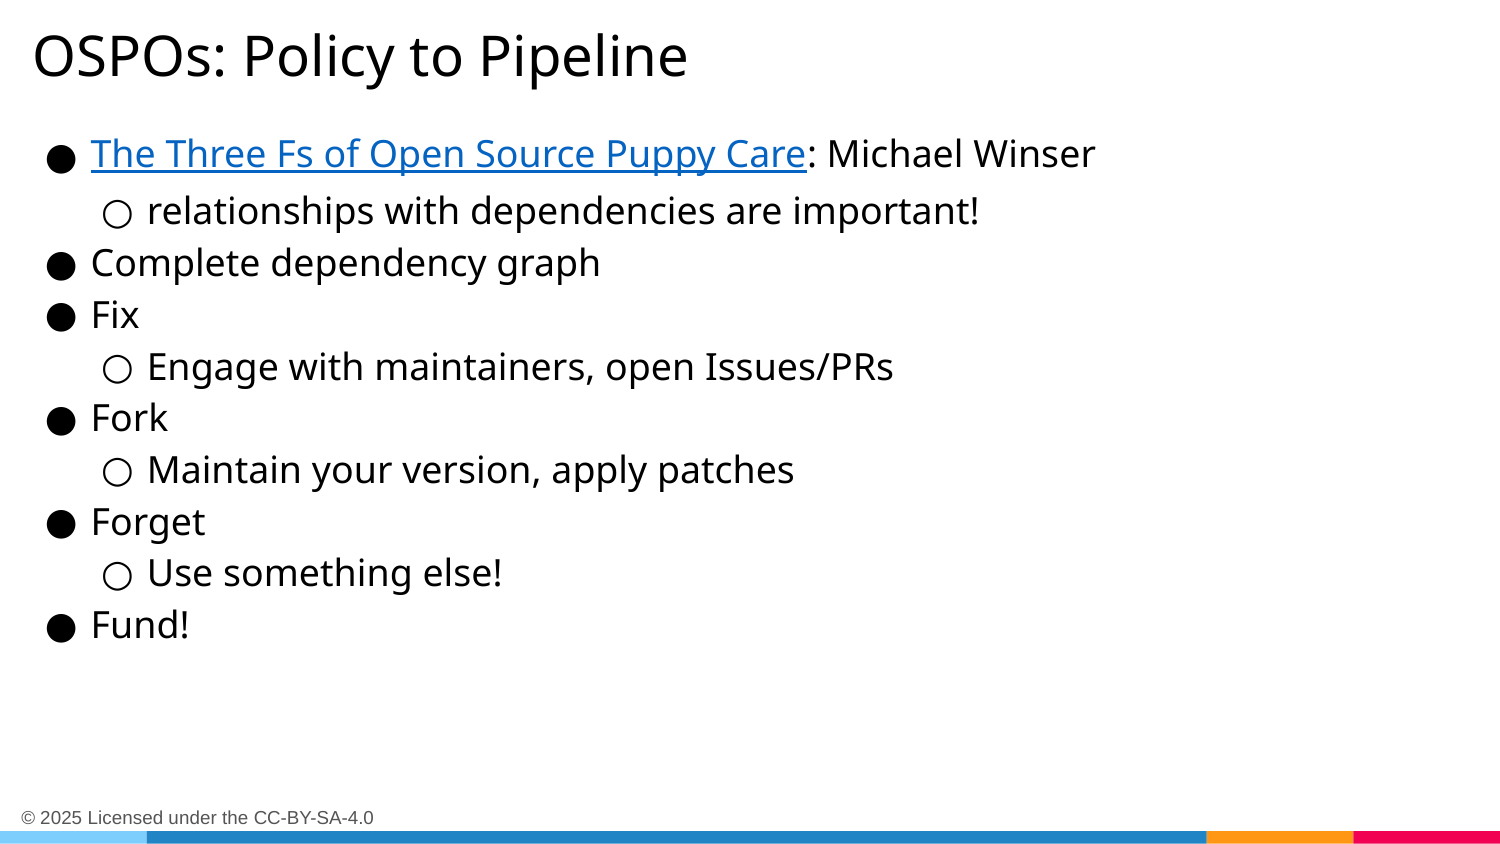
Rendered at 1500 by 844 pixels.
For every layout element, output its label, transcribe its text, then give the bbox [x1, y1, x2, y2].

list The Three Fs of Open Source Puppy Care: Michael Winser relationships with dependencies are important! Complete dependency graph Fix Engage with maintainers, open Issues/PRs Fork Maintain your version, apply patches Forget Use something else! Fund! [23, 110, 1487, 803]
title OSPOs: Policy to Pipeline [21, 15, 1354, 100]
